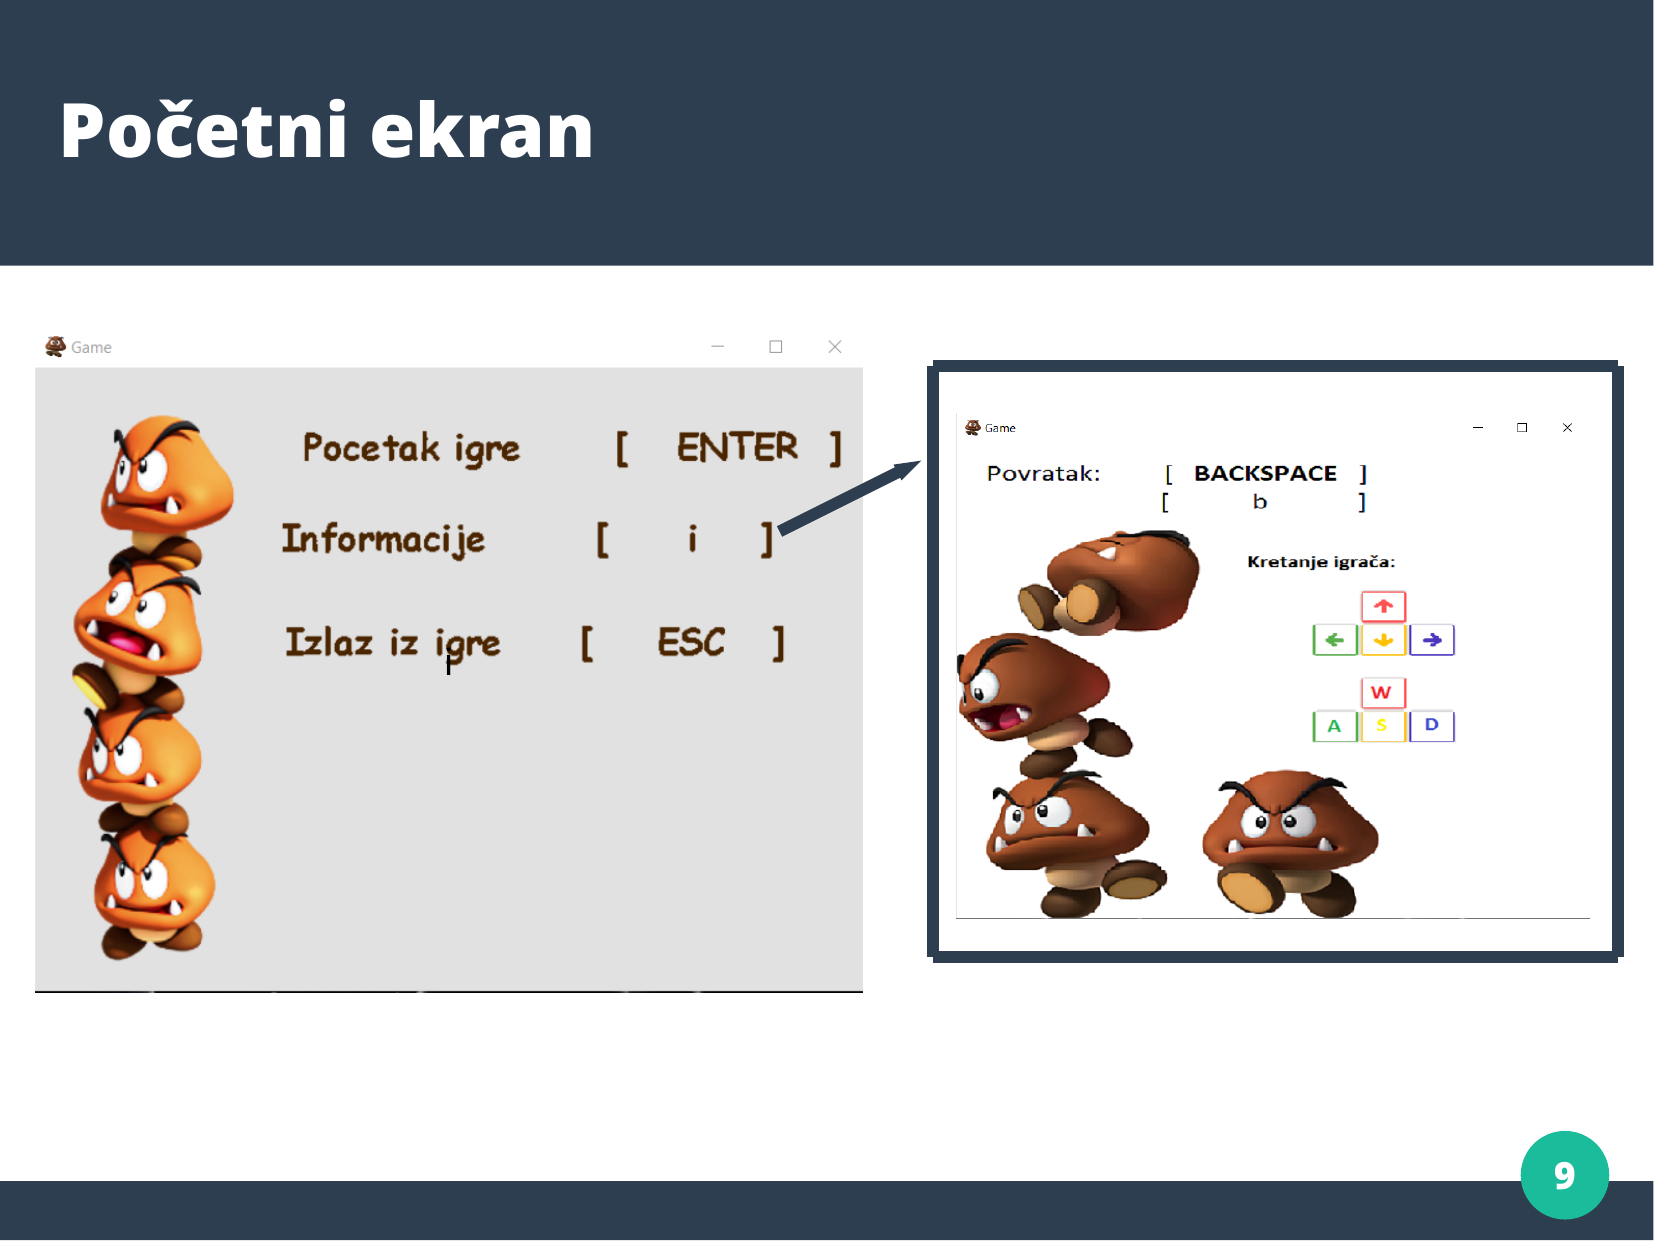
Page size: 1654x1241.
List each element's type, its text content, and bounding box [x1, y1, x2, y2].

picture [35, 328, 863, 993]
title Početni ekran [59, 49, 1595, 207]
picture [956, 413, 1590, 919]
